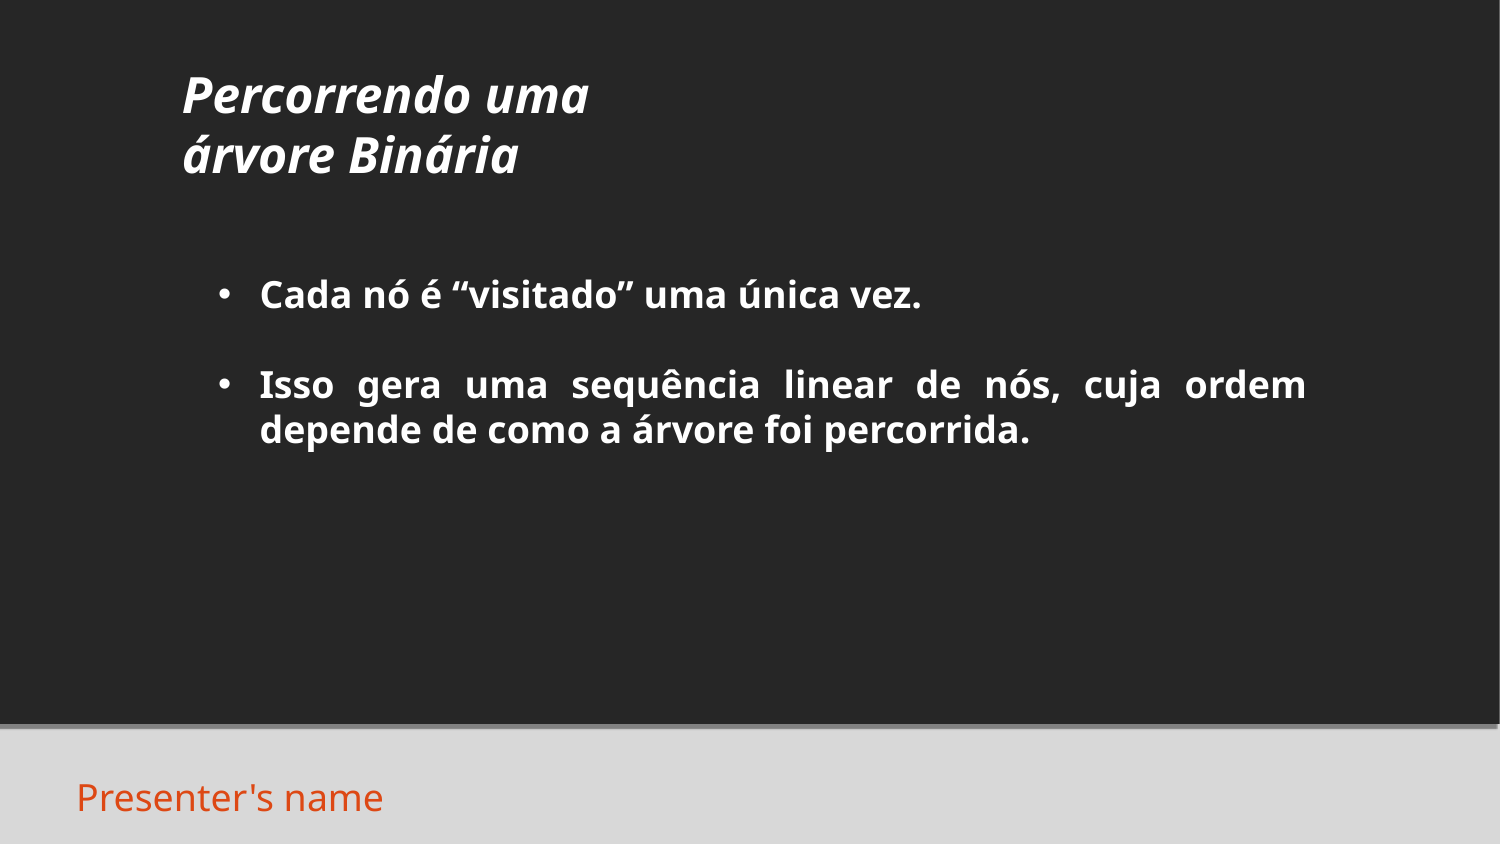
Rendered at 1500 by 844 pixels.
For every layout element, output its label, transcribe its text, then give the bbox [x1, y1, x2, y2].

text_box Cada nó é “visitado” uma única vez. Isso gera uma sequência linear de nós, cuja ordem depende de como a árvore foi percorrida. [203, 263, 1323, 615]
text_box Percorrendo uma árvore Binária [167, 70, 718, 177]
text_box [0, 0, 1500, 724]
